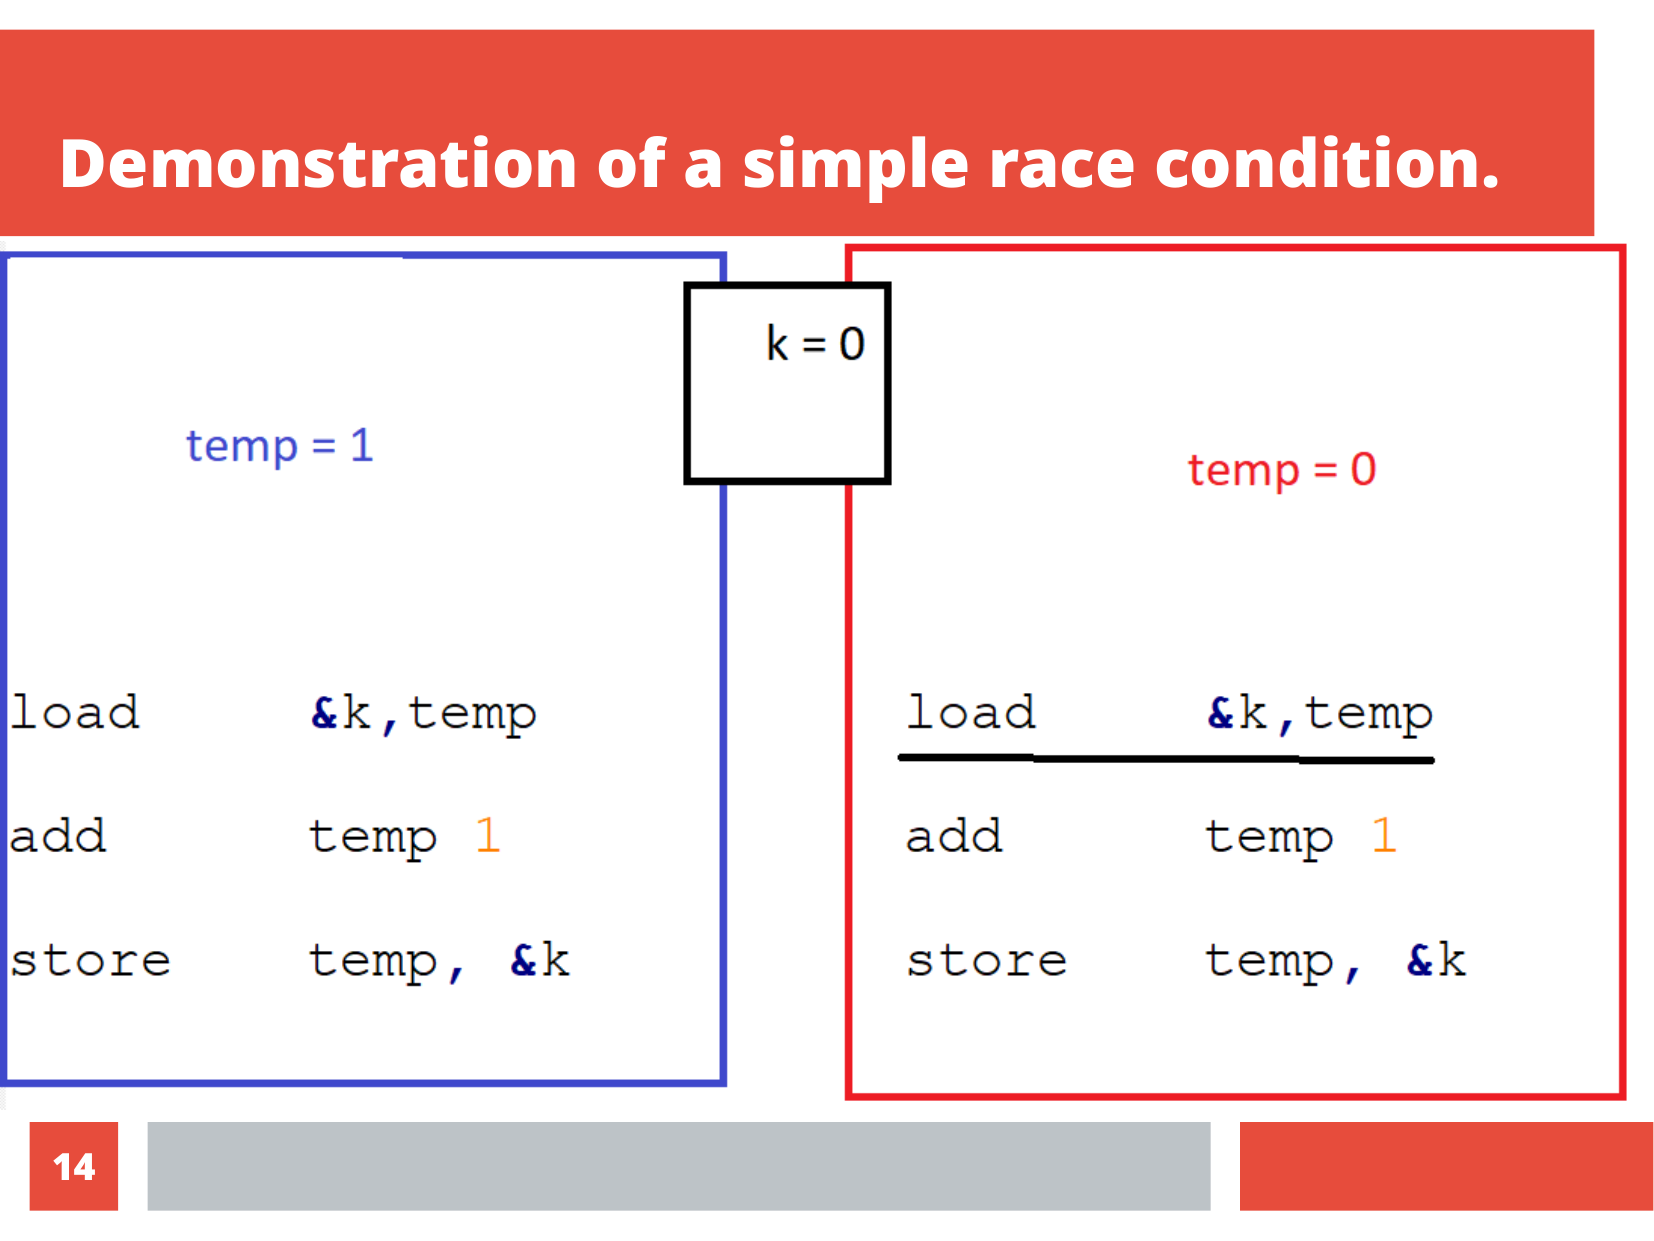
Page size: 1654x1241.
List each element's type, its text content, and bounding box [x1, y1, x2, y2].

picture [0, 241, 1654, 1111]
title Demonstration of a simple race condition. [59, 59, 1595, 207]
